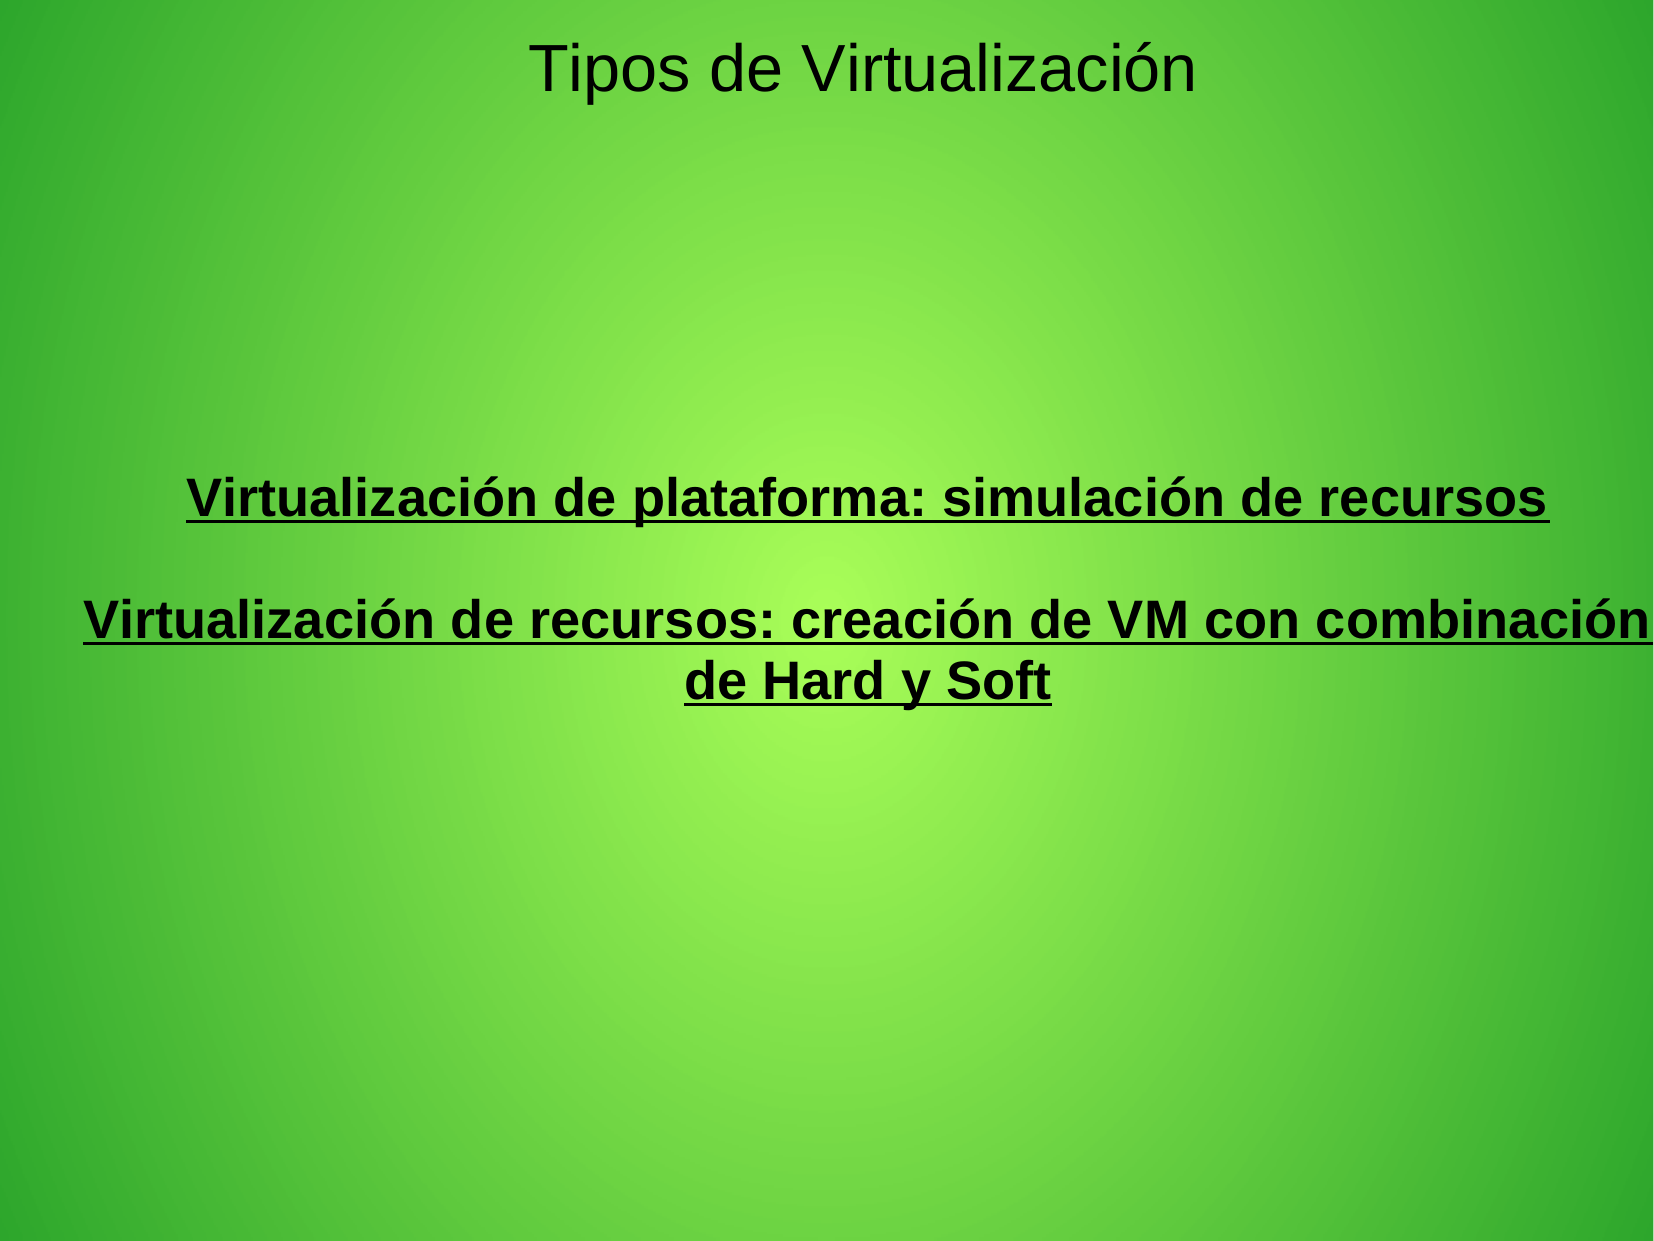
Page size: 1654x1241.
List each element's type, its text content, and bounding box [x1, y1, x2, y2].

picture [0, 0, 1654, 1241]
text_box Tipos de Virtualización [513, 23, 1209, 114]
text_box Virtualización de plataforma: simulación de recursos Virtualización de recursos: creación de VM con combinación de Hard y Soft [35, 460, 1654, 721]
